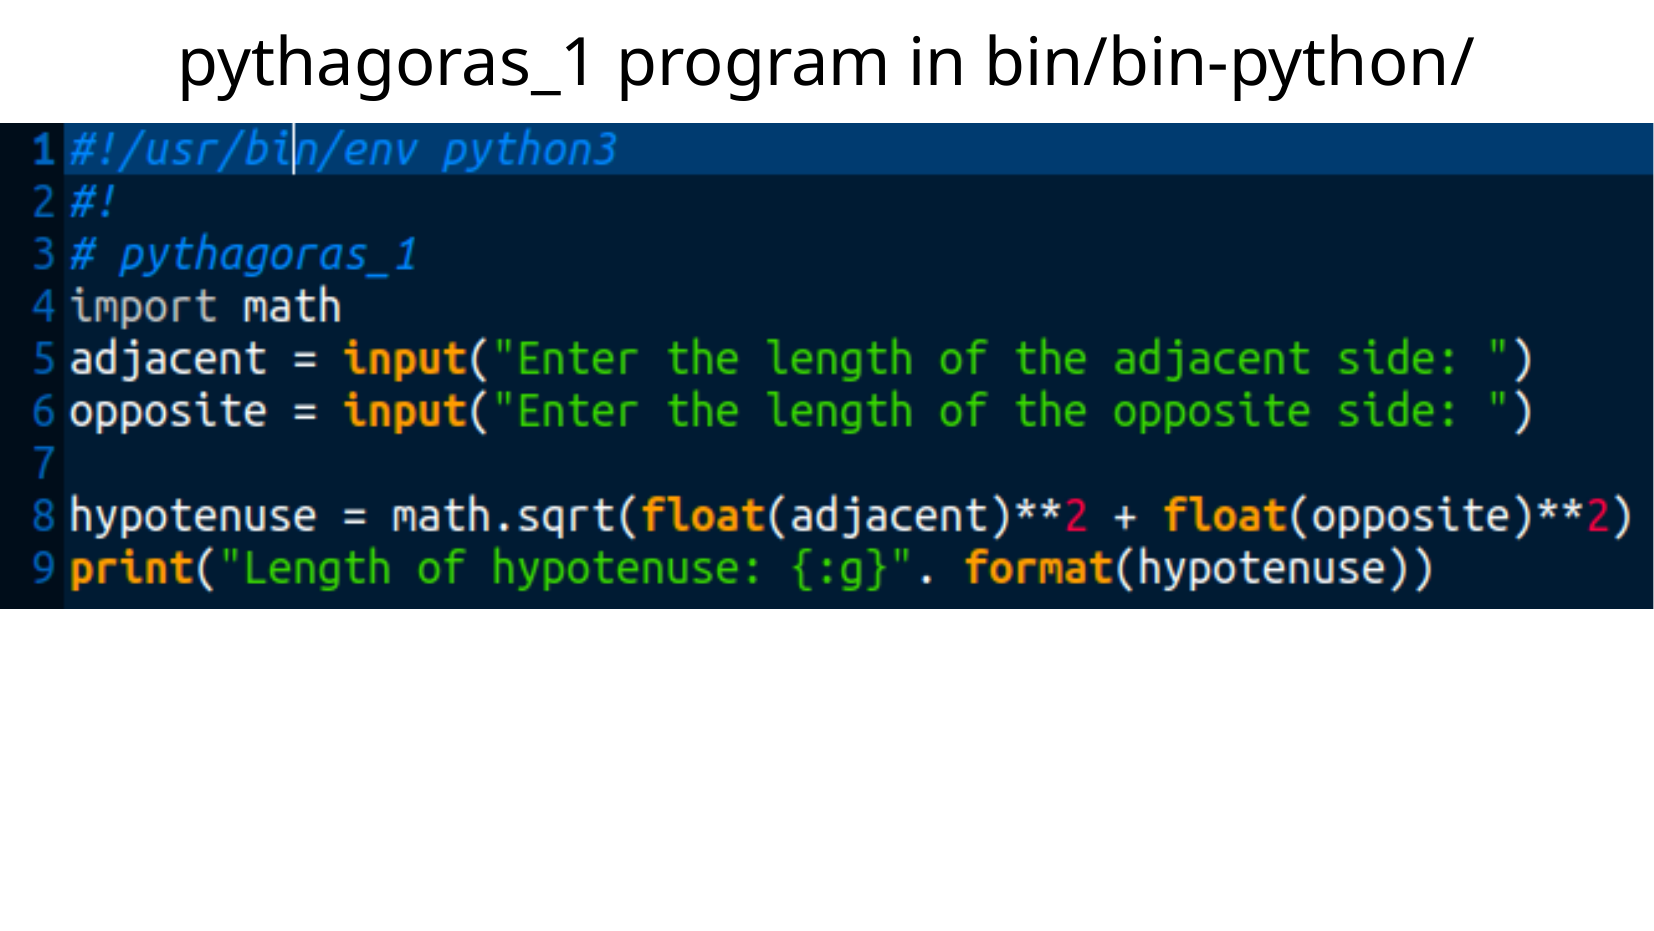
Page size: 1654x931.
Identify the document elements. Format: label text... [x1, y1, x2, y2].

title pythagoras_1 program in bin/bin-python​/ [82, 7, 1571, 113]
picture [0, 123, 1654, 609]
